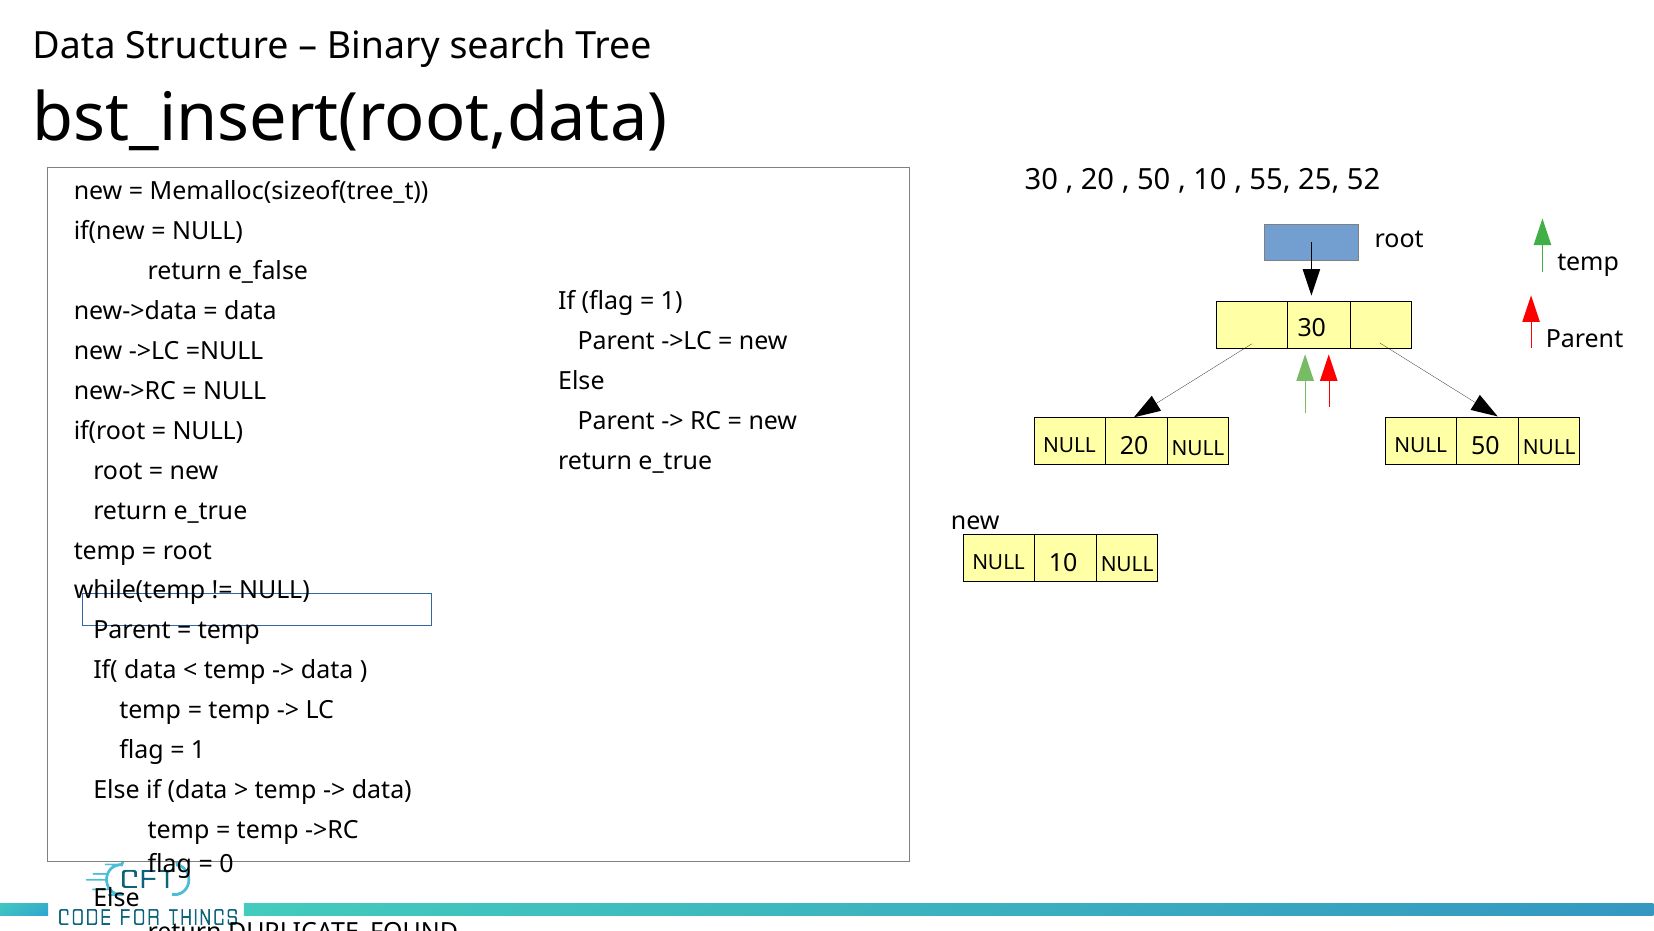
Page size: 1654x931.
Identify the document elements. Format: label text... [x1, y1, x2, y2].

title Data Structure – Binary search Tree bst_insert(root,data) [32, 12, 1184, 166]
text_box [1385, 417, 1456, 422]
text_box [603, 167, 910, 862]
text_box 30 [1282, 302, 1345, 347]
text_box [1519, 417, 1580, 425]
text_box If (flag = 1) Parent ->LC = new Else Parent -> RC = new return e_true [543, 275, 863, 496]
text_box NULL [1379, 422, 1464, 463]
text_box 20 [1105, 420, 1167, 465]
text_box [1216, 301, 1287, 349]
text_box [1168, 417, 1229, 425]
text_box [1351, 301, 1412, 349]
text_box NULL [957, 540, 1041, 580]
text_box [1288, 301, 1350, 349]
text_box [47, 167, 59, 862]
picture [59, 866, 237, 925]
text_box 10 [1034, 537, 1096, 582]
text_box NULL [1086, 542, 1170, 582]
text_box 50 [1456, 420, 1519, 465]
text_box NULL [1028, 423, 1112, 463]
text_box temp [1542, 236, 1638, 281]
text_box NULL [1508, 425, 1592, 465]
text_box Parent [1531, 313, 1641, 358]
text_box new [936, 495, 1018, 540]
text_box [1018, 534, 1034, 540]
text_box new = Memalloc(sizeof(tree_t)) if(new = NULL) return e_false new->data = data new ->LC =NULL new->RC = NULL if(root = NULL) root = new return e_true temp = root while(temp != NULL) Parent = temp If( data < temp -> data ) temp = temp -> LC flag = 1 Else if (data > temp -> data) temp = temp ->RC flag = 0 Else return DUPLICATE_FOUND [59, 166, 603, 866]
text_box NULL [1156, 425, 1241, 465]
text_box 30 , 20 , 50 , 10 , 55, 25, 52 [1009, 141, 1536, 201]
text_box [1264, 224, 1359, 261]
text_box [1097, 534, 1158, 542]
text_box root [1359, 212, 1440, 258]
text_box [1034, 417, 1105, 423]
